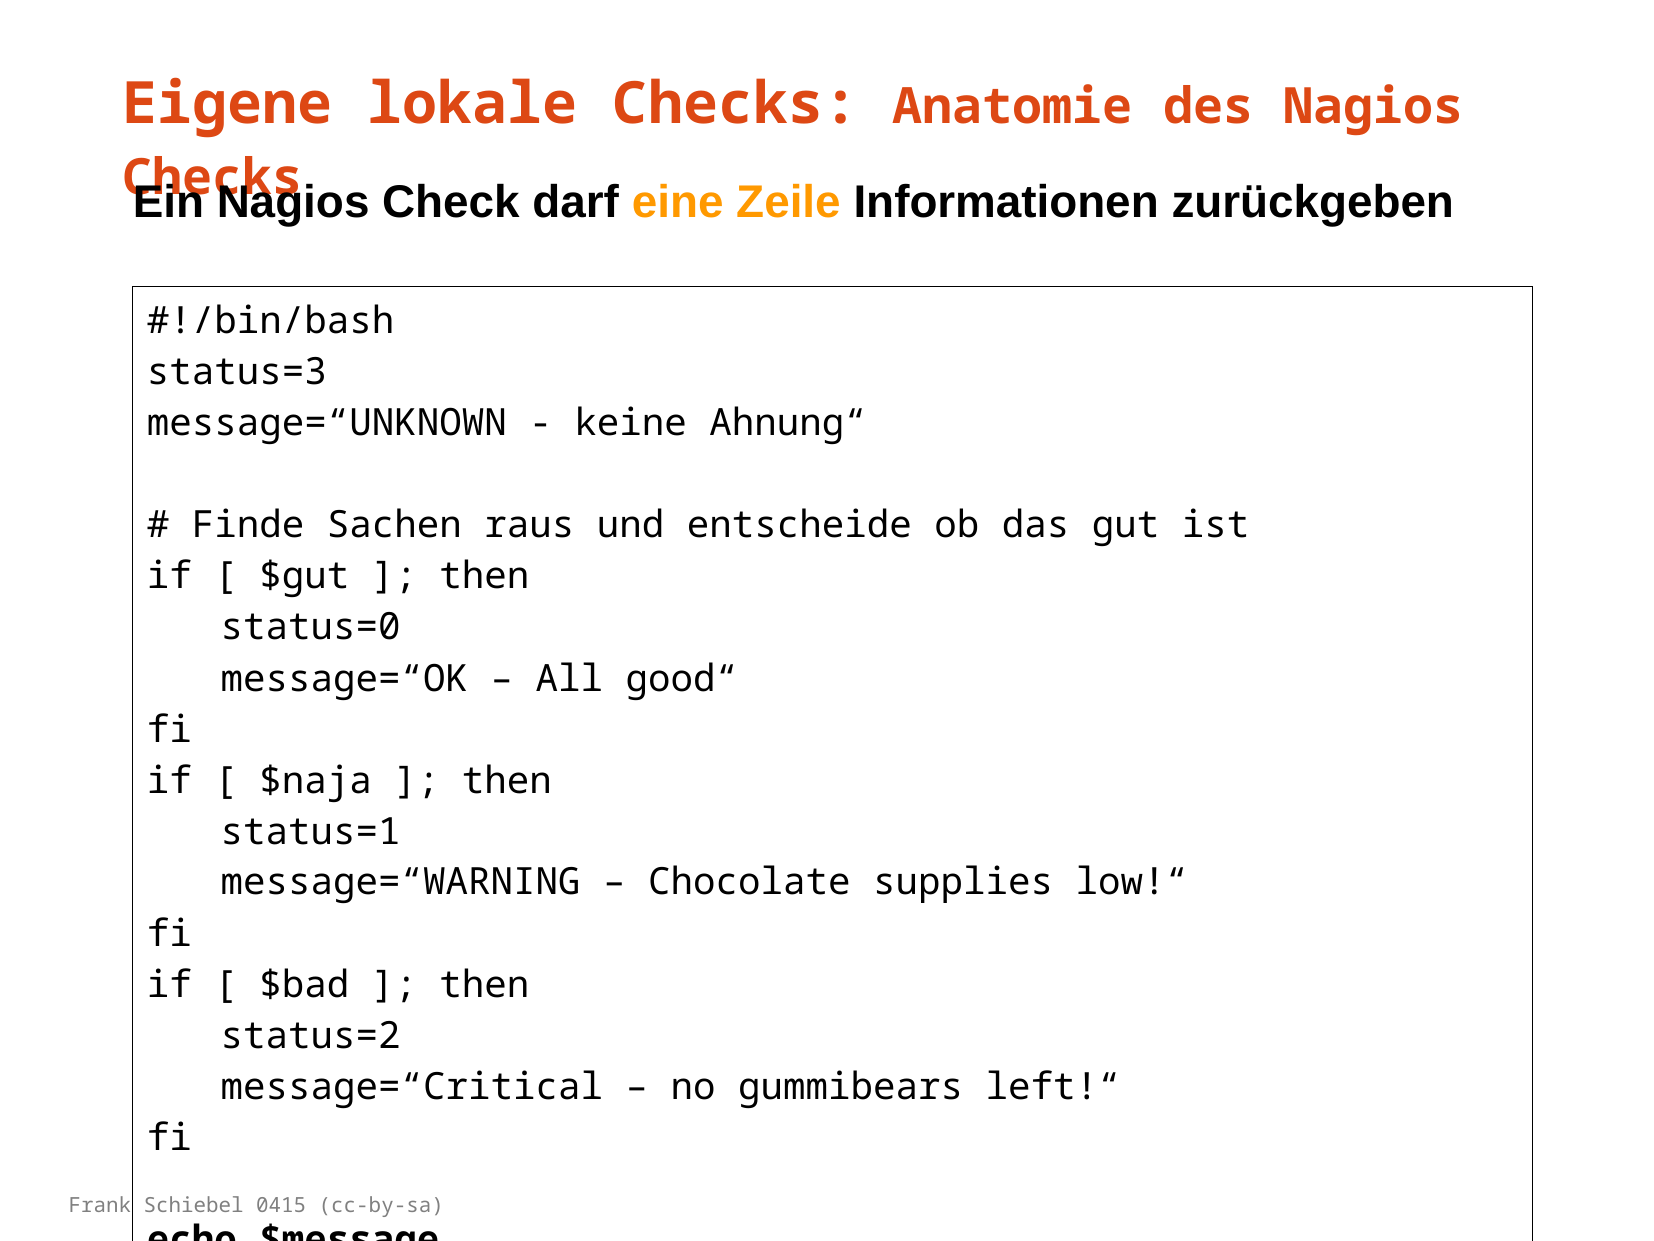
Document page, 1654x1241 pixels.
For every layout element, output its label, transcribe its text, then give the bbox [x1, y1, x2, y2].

text_box Eigene lokale Checks: Anatomie des Nagios Checks [108, 54, 1635, 129]
text_box Ein Nagios Check darf eine Zeile Informationen zurückgeben [118, 169, 1525, 312]
text_box #!/bin/bash status=3 message=“UNKNOWN - keine Ahnung“ # Finde Sachen raus und entscheide ob das gut ist if [ $gut ]; then status=0 message=“OK – All good“ fi if [ $naja ]; then status=1 message=“WARNING – Chocolate supplies low!“ fi if [ $bad ]; then status=2 message=“Critical – no gummibears left!“ fi echo $message exit $status [132, 286, 1533, 1136]
